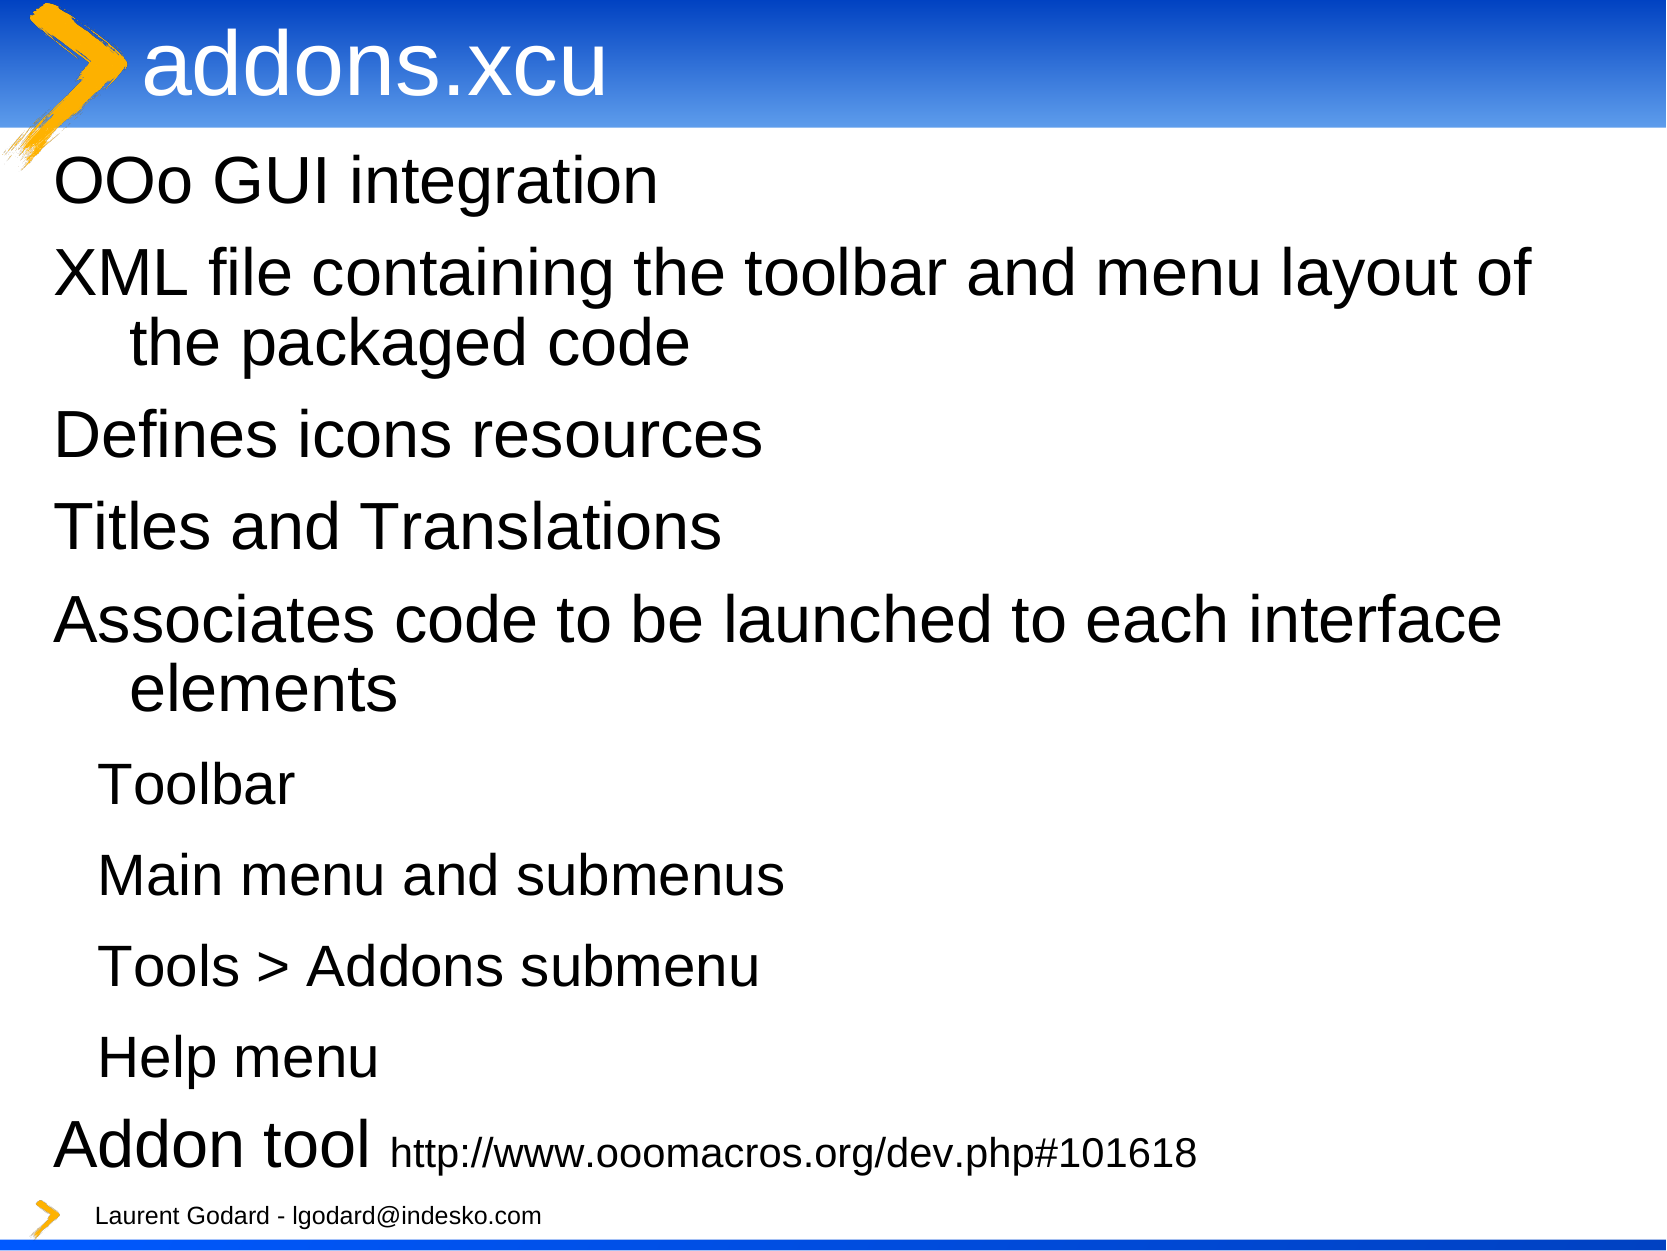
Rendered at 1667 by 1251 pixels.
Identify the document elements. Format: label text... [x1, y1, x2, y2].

list OOo GUI integration XML file containing the toolbar and menu layout of the packaged code Defines icons resources Titles and Translations Associates code to be launched to each interface elements Toolbar Main menu and submenus Tools > Addons submenu Help menu Addon tool http://www.ooomacros.org/dev.php#101618 [0, 147, 1628, 1188]
title addons.xcu [137, 0, 1585, 147]
picture [2, 2, 128, 147]
picture [29, 1200, 60, 1241]
